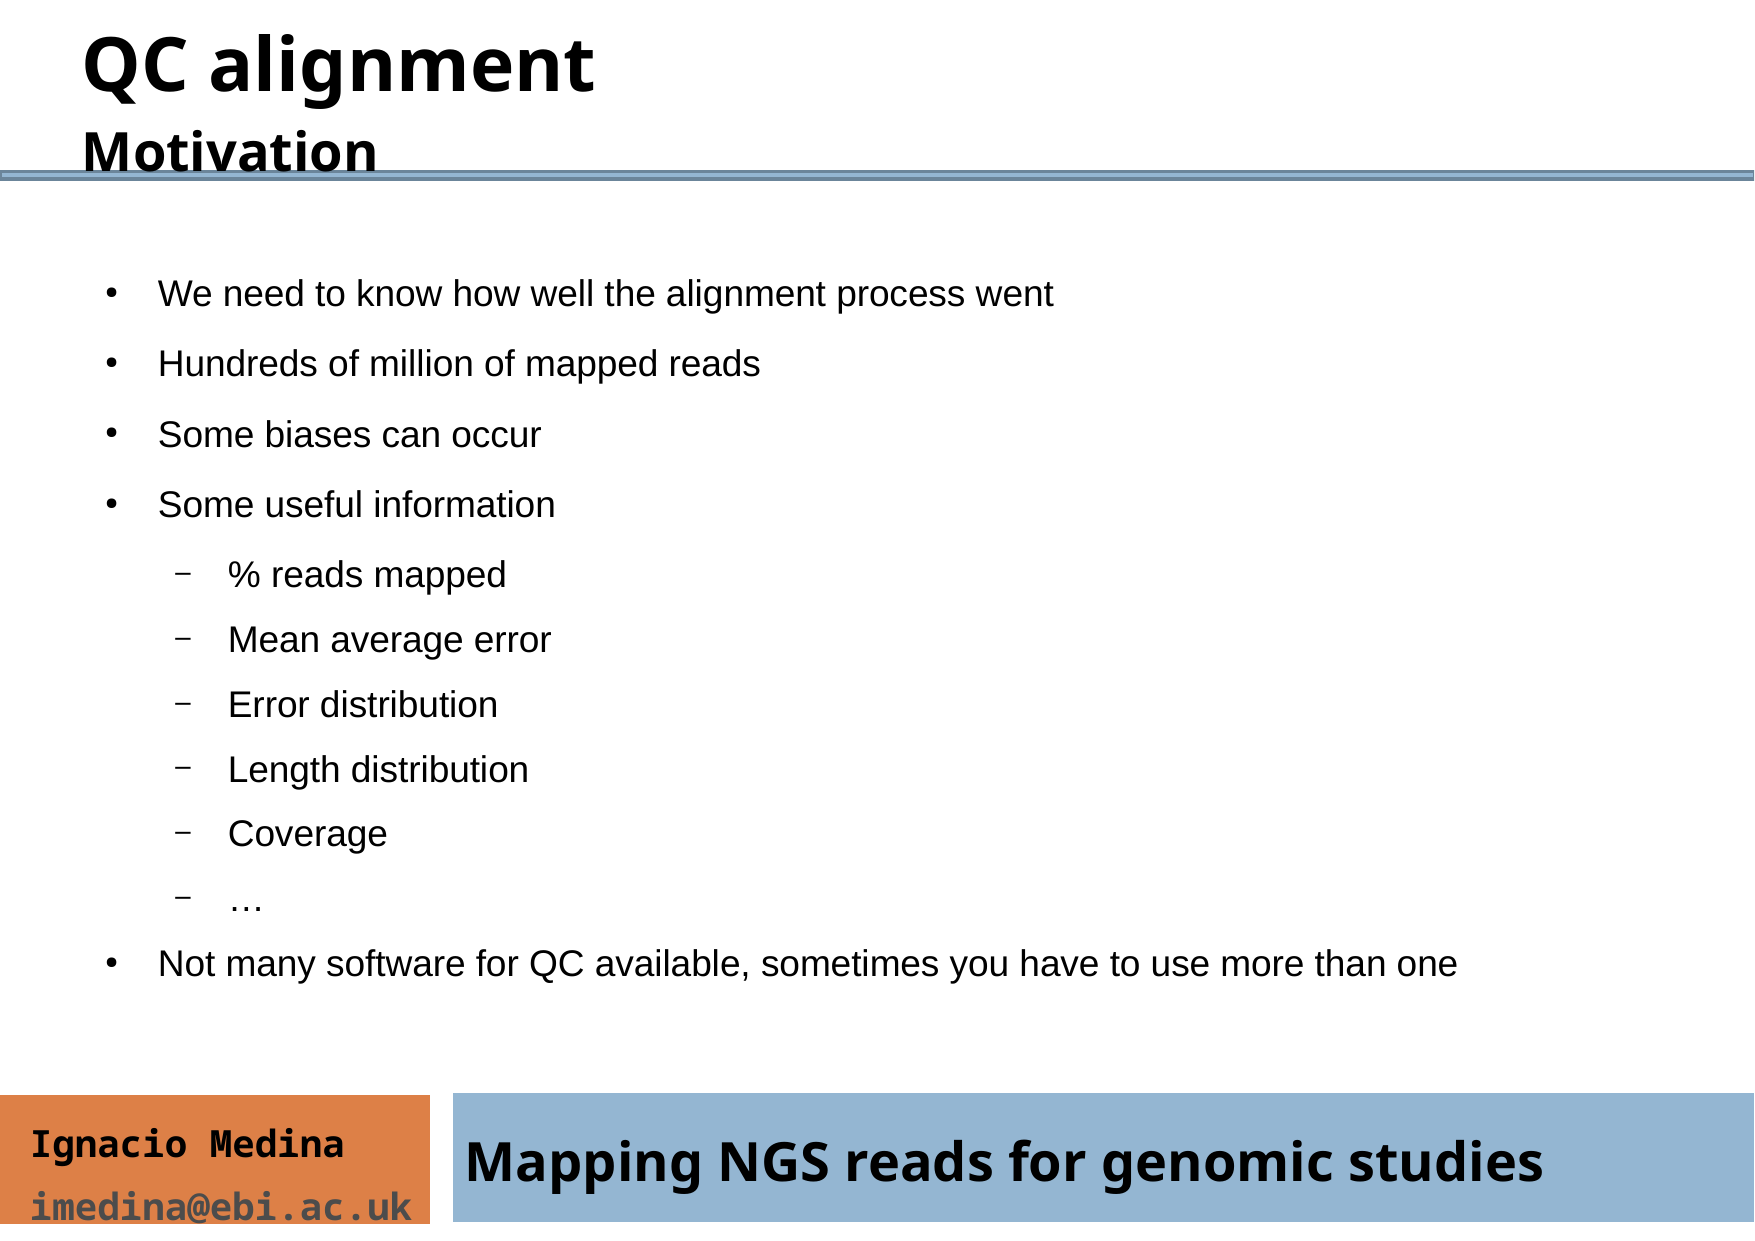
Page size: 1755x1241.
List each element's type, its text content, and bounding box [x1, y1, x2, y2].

text_box Mapping NGS reads for genomic studies [450, 1116, 1726, 1195]
list We need to know how well the alignment process went Hundreds of million of mapped reads Some biases can occur Some useful information % reads mapped Mean average error Error distribution Length distribution Coverage … Not many software for QC available, sometimes you have to use more than one [87, 272, 1632, 992]
text_box Ignacio Medina imedina@ebi.ac.uk [15, 1110, 436, 1224]
text_box [0, 171, 1754, 179]
text_box QC alignment Motivation [67, 3, 1688, 169]
